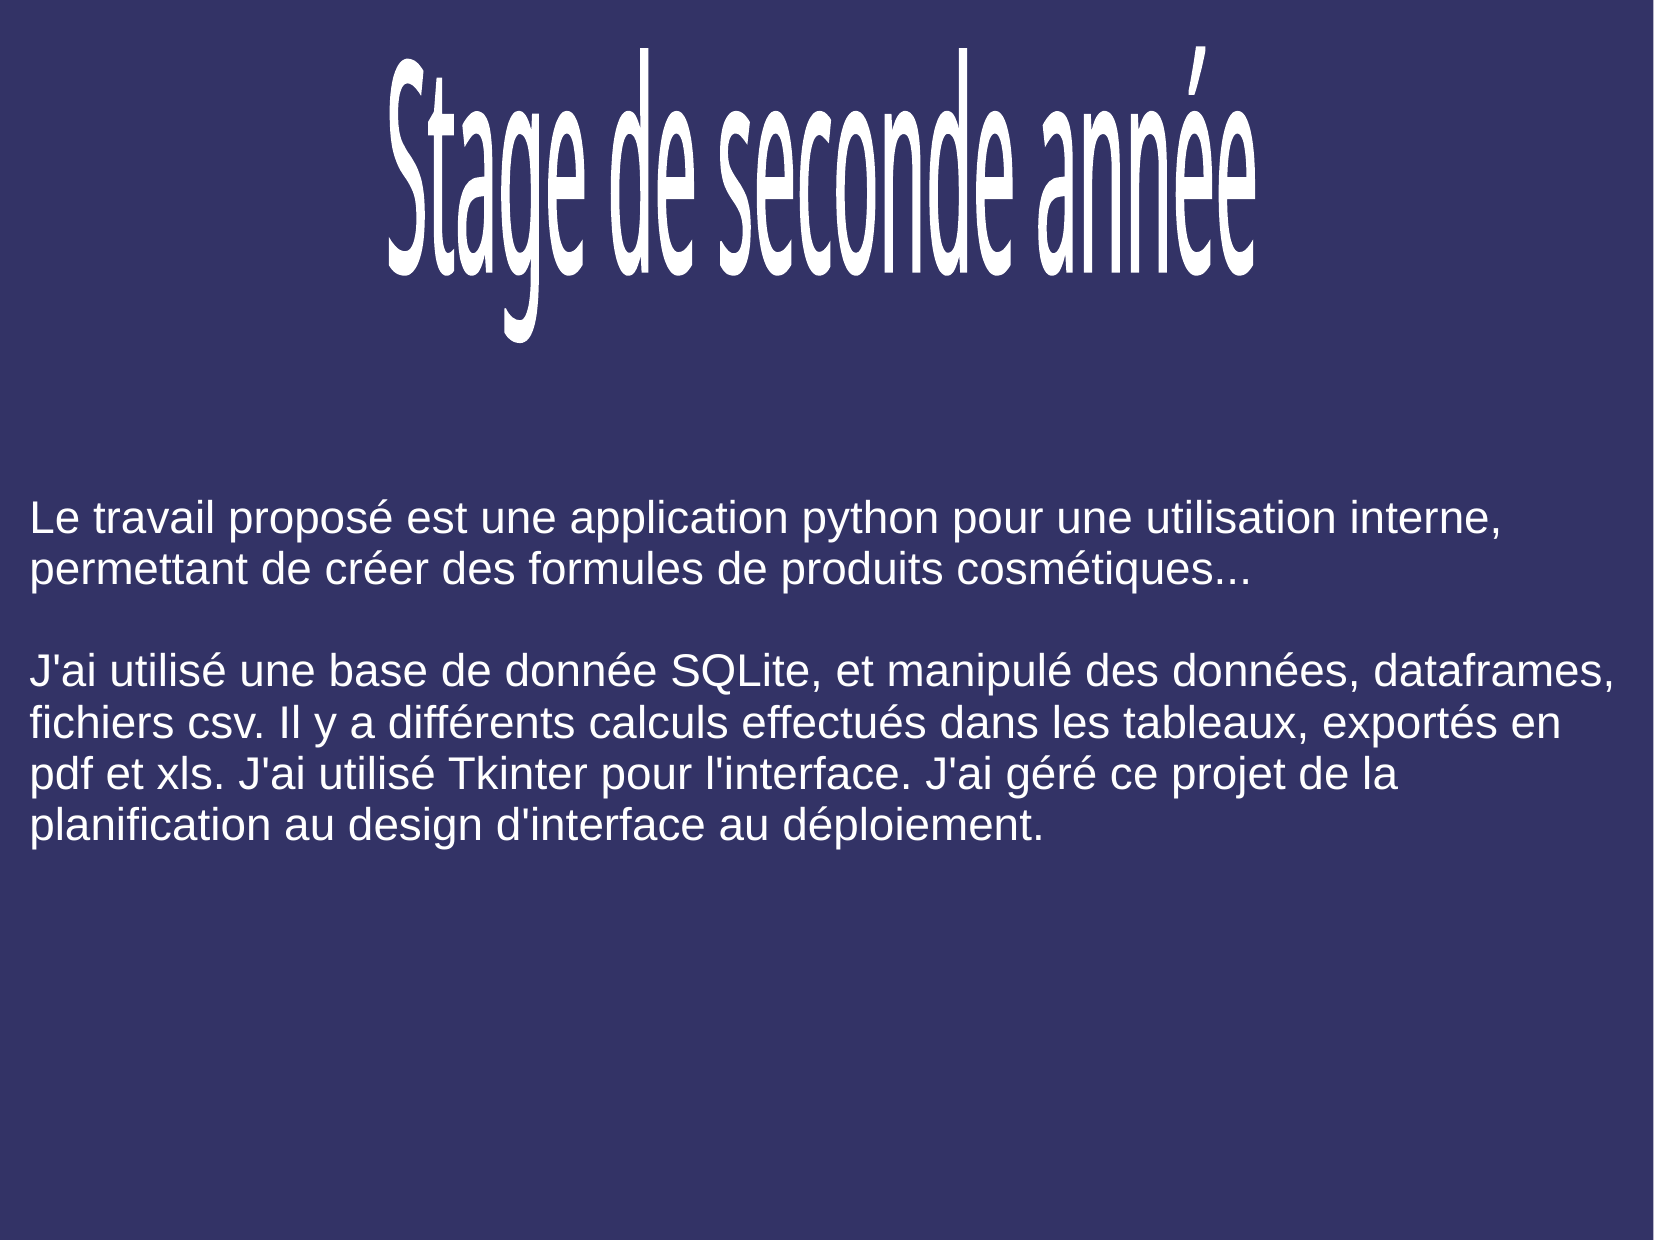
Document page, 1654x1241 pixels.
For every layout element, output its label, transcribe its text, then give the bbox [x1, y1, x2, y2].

text_box Stage de seconde année [800, 111, 831, 275]
text_box Stage de seconde année [885, 111, 920, 272]
text_box Stage de seconde année [1084, 111, 1120, 272]
text_box Stage de seconde année [720, 111, 751, 275]
text_box Stage de seconde année [658, 111, 694, 275]
text_box Stage de seconde année [836, 111, 875, 275]
text_box Stage de seconde année [757, 111, 793, 275]
text_box Stage de seconde année [548, 111, 584, 275]
text_box Stage de seconde année [976, 111, 1012, 275]
text_box Stage de seconde année [1219, 111, 1255, 275]
text_box Stage de seconde année [930, 48, 967, 275]
text_box Stage de seconde année [458, 111, 492, 275]
text_box Stage de seconde année [1176, 111, 1212, 275]
text_box Stage de seconde année [389, 59, 425, 275]
text_box Stage de seconde année [1039, 111, 1072, 275]
text_box Le travail proposé est une application python pour une utilisation interne, permettant de créer des formules de produits cosmétiques... J'ai utilisé une base de donnée SQLite, et manipulé des données, dataframes, fichiers csv. Il y a différents calculs effectués dans les tableaux, exportés en pdf et xls. J'ai utilisé Tkinter pour l'interface. J'ai géré ce projet de la planification au design d'interface au déploiement. [14, 484, 1654, 857]
text_box Stage de seconde année [1189, 47, 1205, 95]
text_box Stage de seconde année [1131, 111, 1167, 272]
text_box Stage de seconde année [611, 48, 648, 275]
text_box Stage de seconde année [428, 78, 454, 275]
text_box Stage de seconde année [501, 111, 539, 343]
